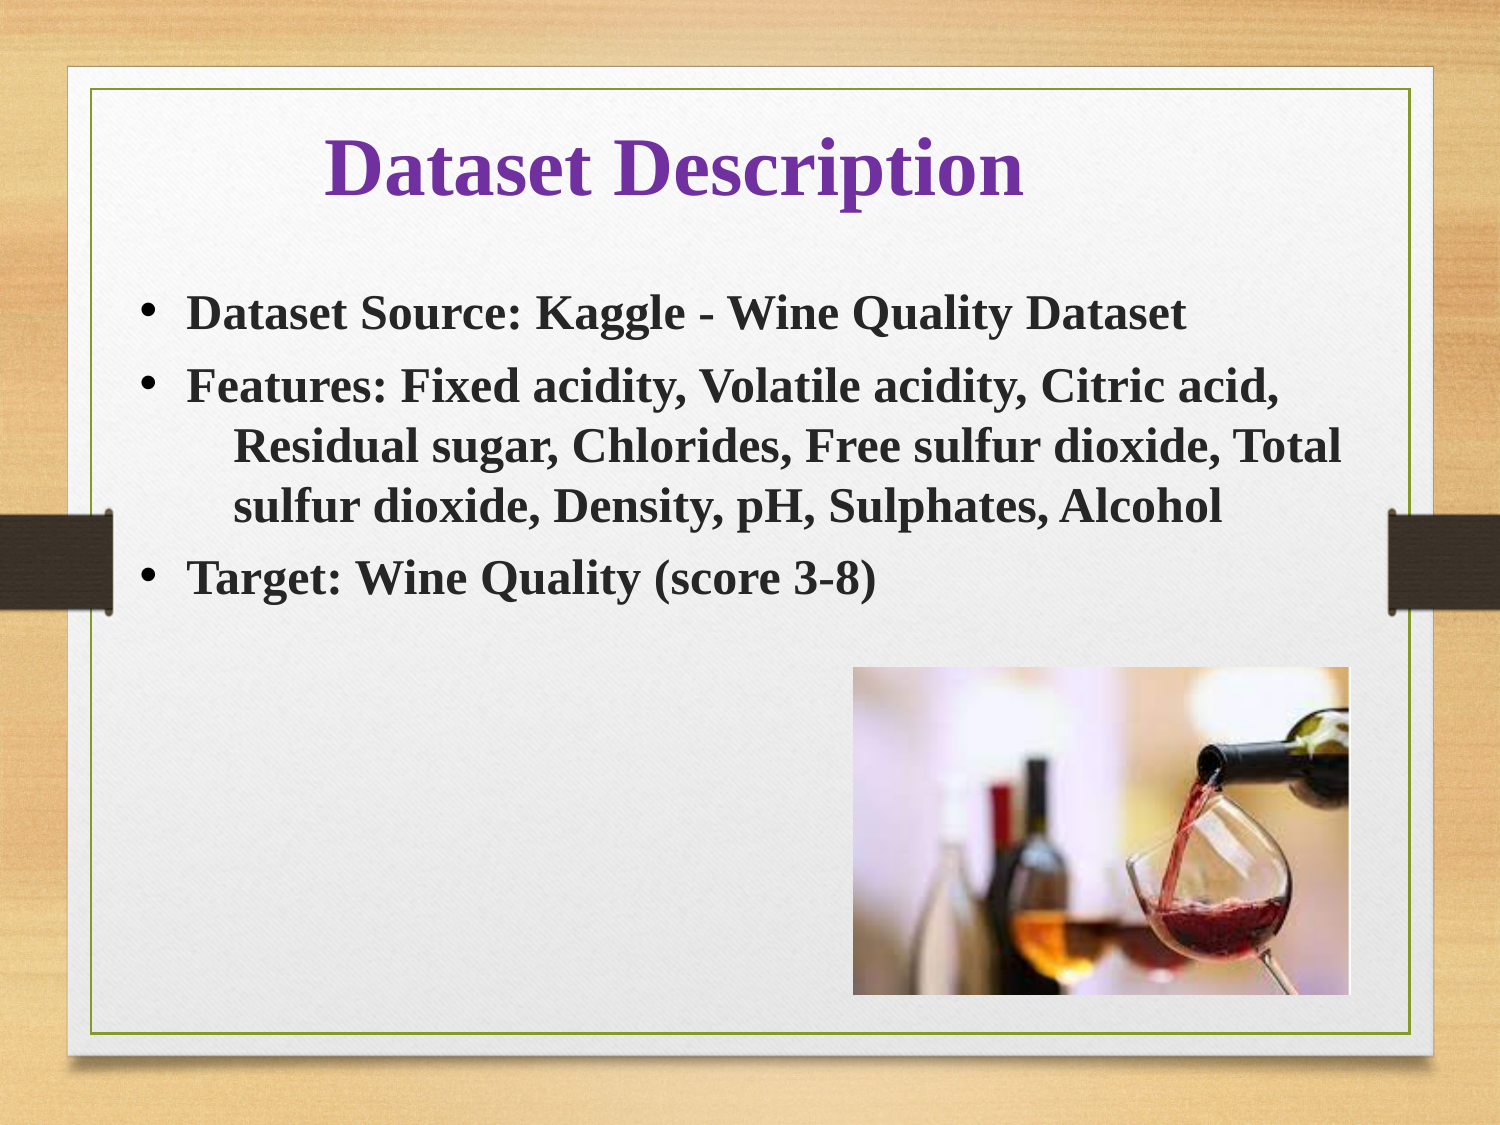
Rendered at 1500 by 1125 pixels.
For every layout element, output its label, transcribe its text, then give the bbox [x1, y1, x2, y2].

title Dataset Description [0, 68, 1351, 256]
list Dataset Source: Kaggle - Wine Quality Dataset Features: Fixed acidity, Volatile acidity, Citric acid, Residual sugar, Chlorides, Free sulfur dioxide, Total sulfur dioxide, Density, pH, Sulphates, Alcohol Target: Wine Quality (score 3-8) [124, 272, 1376, 963]
picture [0, 0, 1500, 1125]
